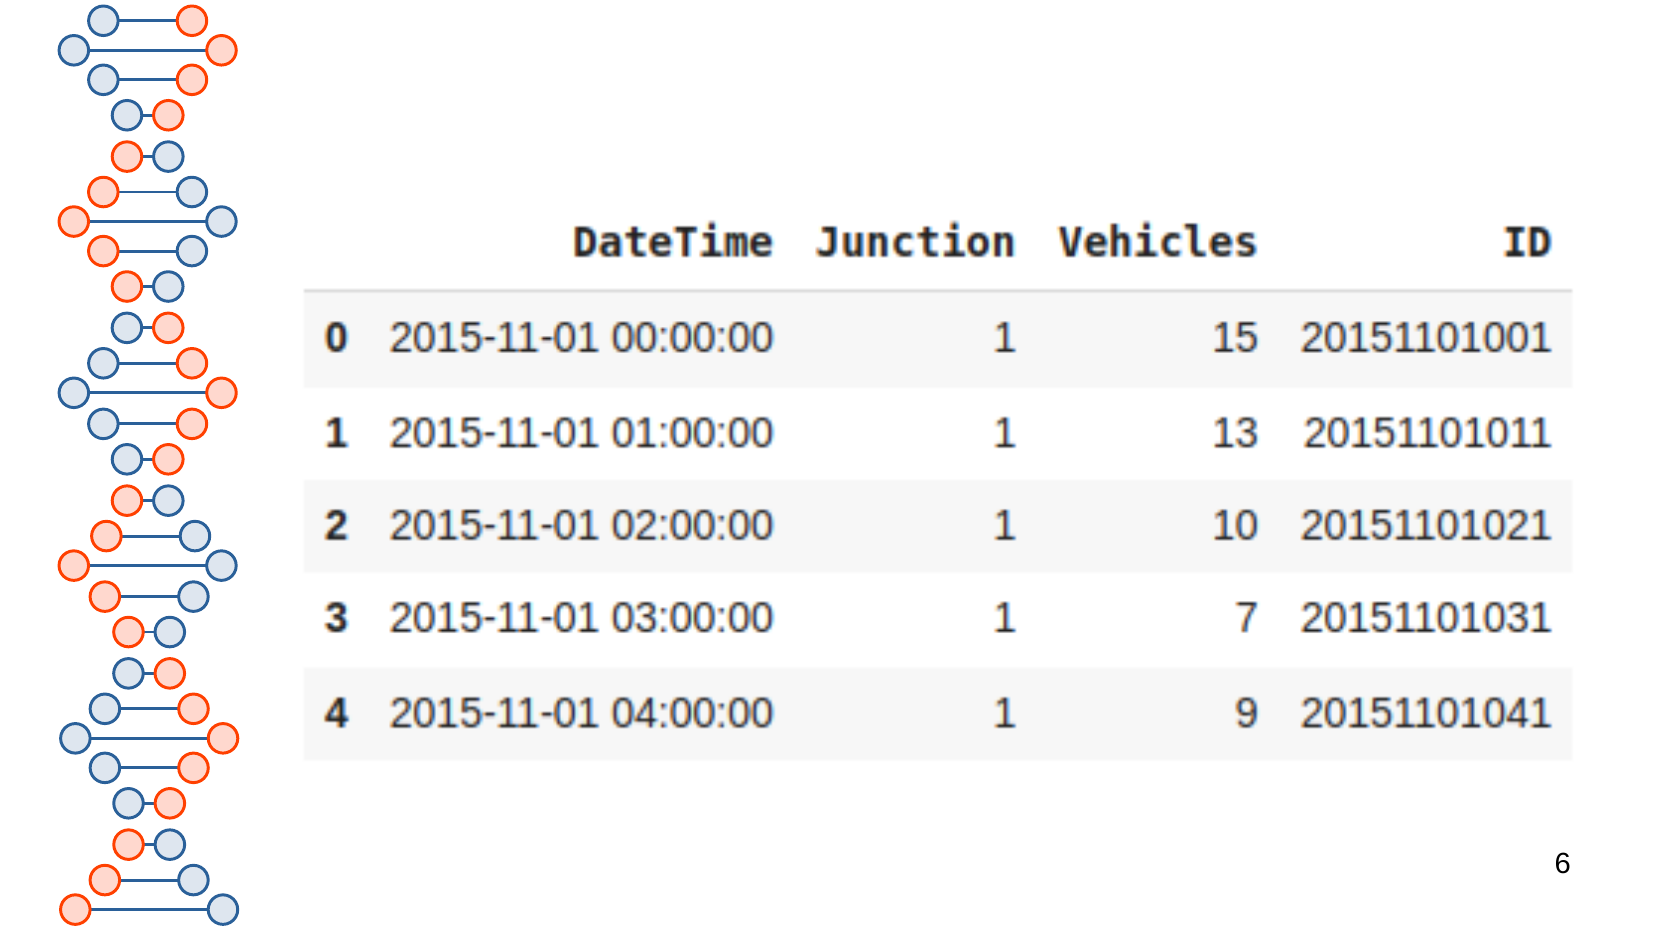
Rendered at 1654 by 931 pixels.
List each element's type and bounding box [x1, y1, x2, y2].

picture [296, 186, 1603, 788]
